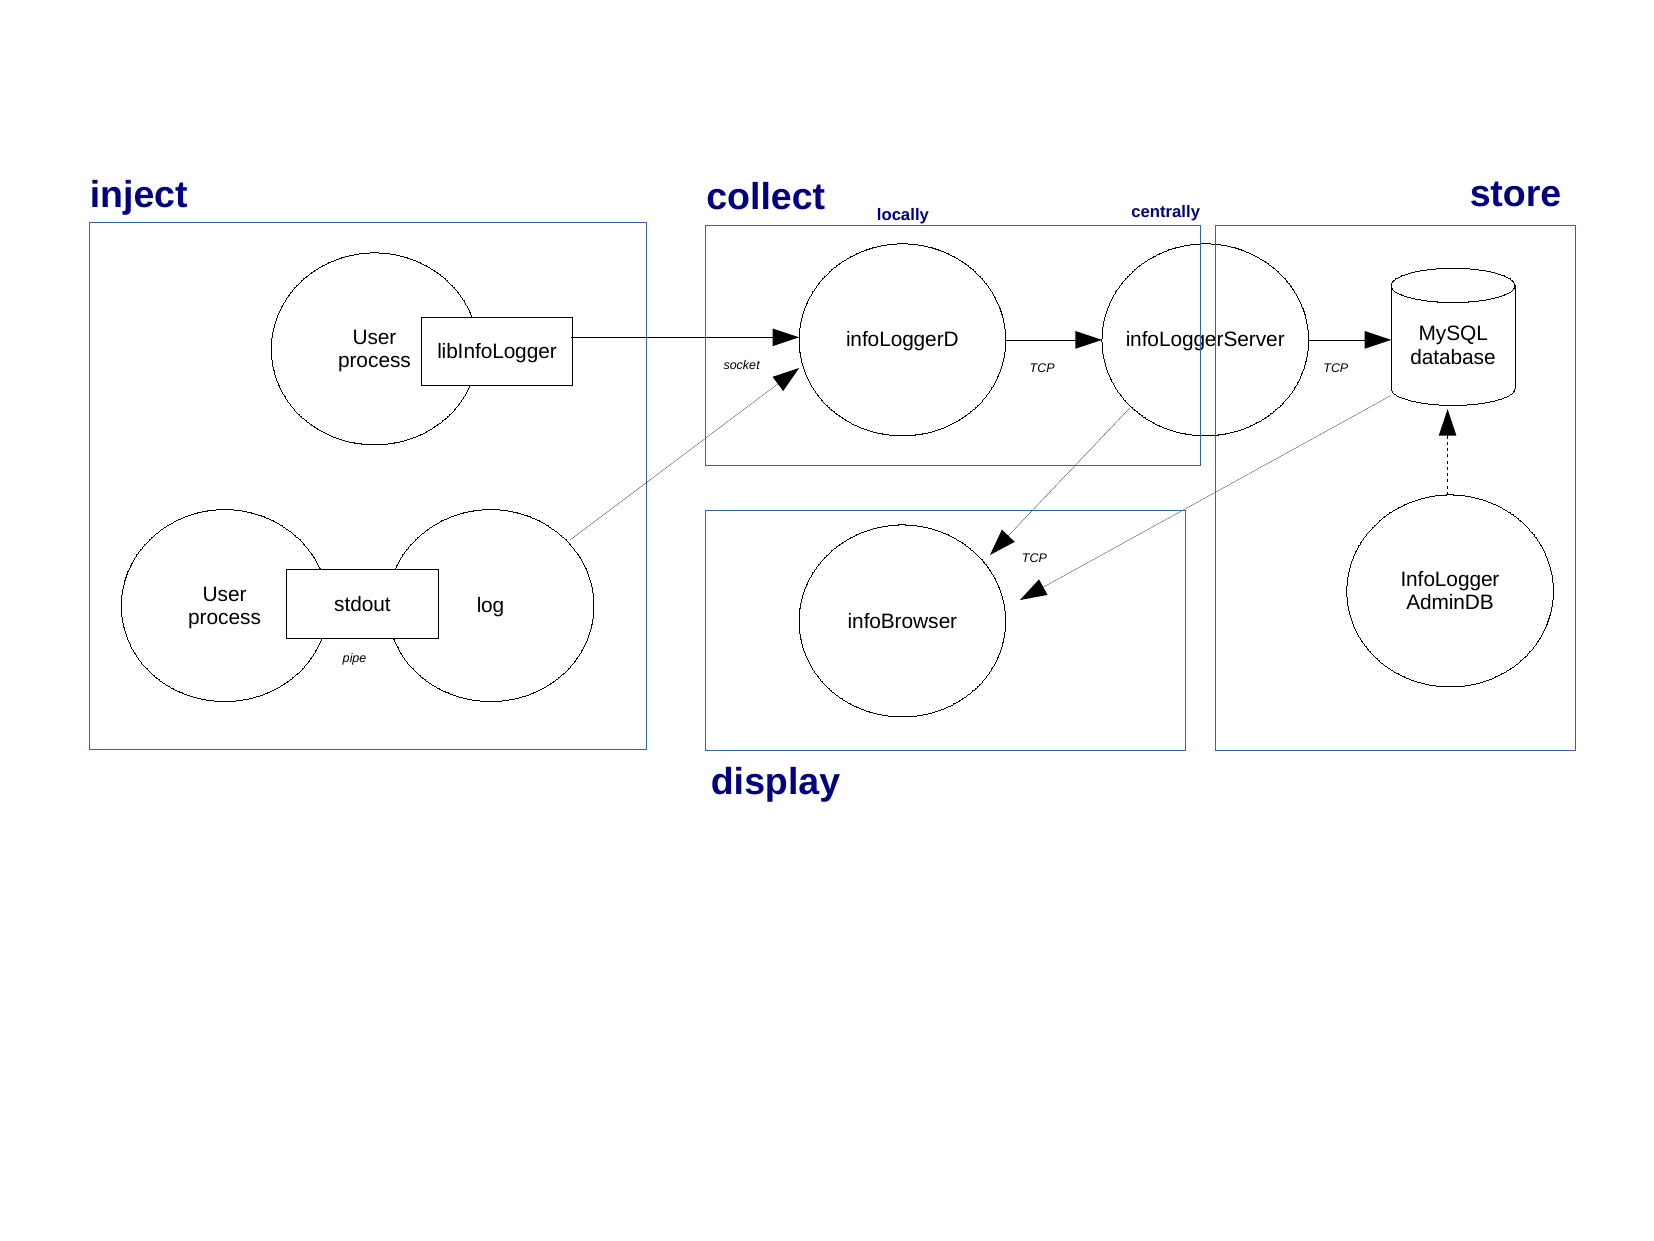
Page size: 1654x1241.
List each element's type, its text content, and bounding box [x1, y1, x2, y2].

text_box User process [271, 252, 473, 445]
text_box User process [121, 509, 322, 702]
text_box collect [691, 168, 841, 226]
text_box infoLoggerServer [1101, 243, 1200, 436]
text_box infoLoggerServer [1201, 243, 1215, 436]
text_box TCP [1007, 544, 1066, 586]
text_box locally [862, 198, 945, 225]
text_box socket [708, 351, 781, 392]
text_box store [1455, 165, 1577, 222]
text_box locally [862, 226, 945, 232]
text_box MySQL database [1391, 286, 1516, 406]
text_box infoBrowser [799, 524, 1006, 717]
text_box TCP [1308, 354, 1367, 396]
text_box [60, 135, 1621, 856]
text_box inject [75, 166, 203, 223]
text_box stdout [286, 569, 439, 639]
text_box InfoLogger AdminDB [1346, 494, 1554, 687]
text_box log [393, 509, 594, 702]
text_box infoLoggerServer [1216, 244, 1309, 436]
text_box infoLoggerD [799, 243, 1006, 436]
text_box centrally [1116, 195, 1216, 229]
text_box TCP [1014, 354, 1073, 396]
text_box display [696, 753, 856, 811]
text_box pipe [327, 644, 384, 686]
text_box libInfoLogger [421, 317, 573, 386]
